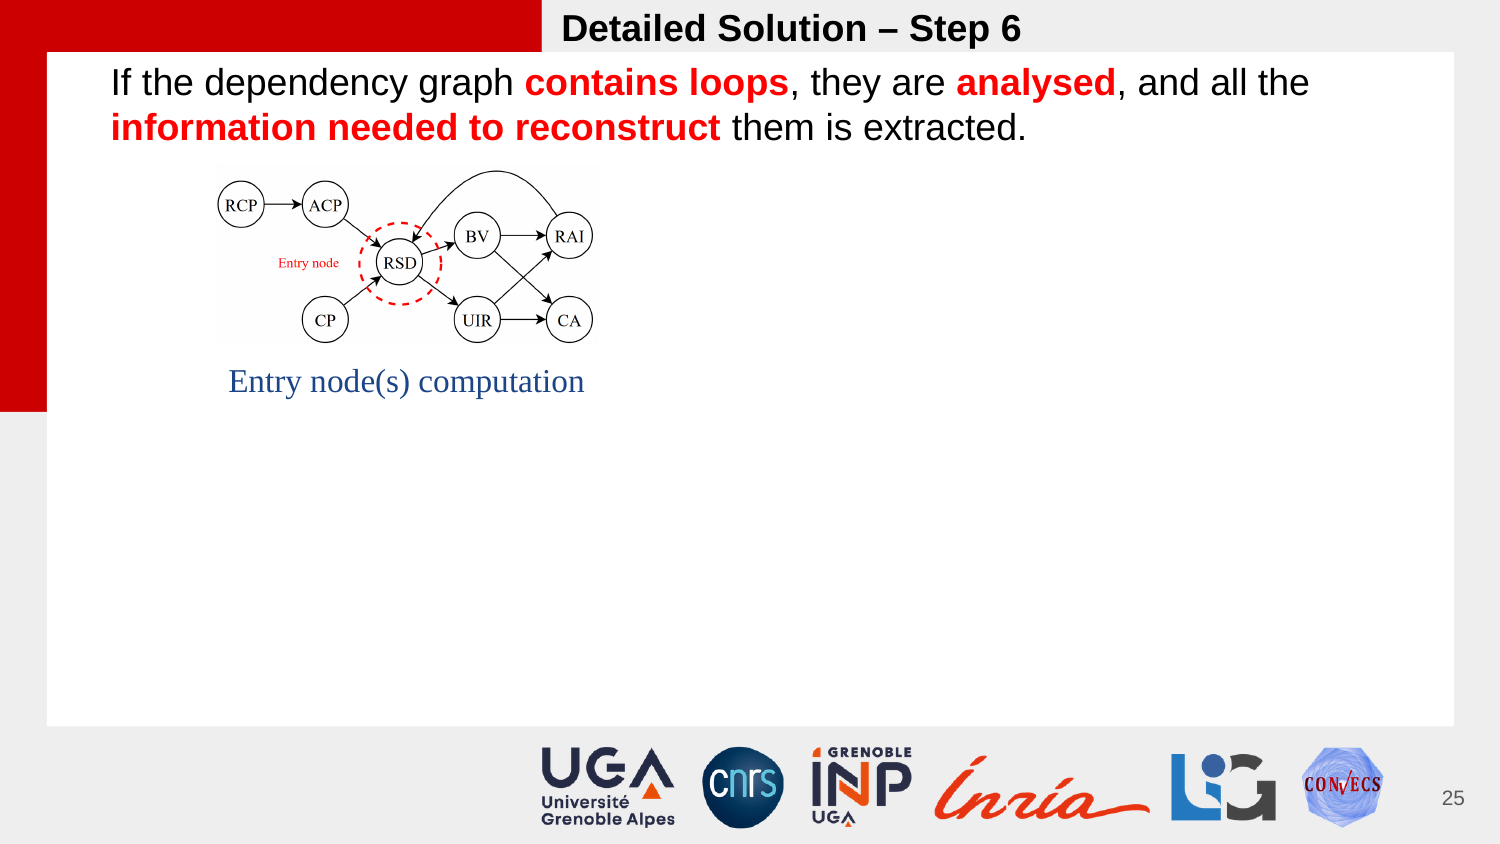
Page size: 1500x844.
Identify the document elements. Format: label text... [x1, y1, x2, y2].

slide_number <numéro> [1389, 764, 1480, 830]
text_box Detailed Solution – Step 6 [546, 0, 1441, 55]
text_box Entry node(s) computation [184, 352, 629, 407]
picture [0, 0, 1500, 844]
text_box If the dependency graph contains loops, they are analysed, and all the information needed to reconstruct them is extracted. [95, 54, 1405, 212]
